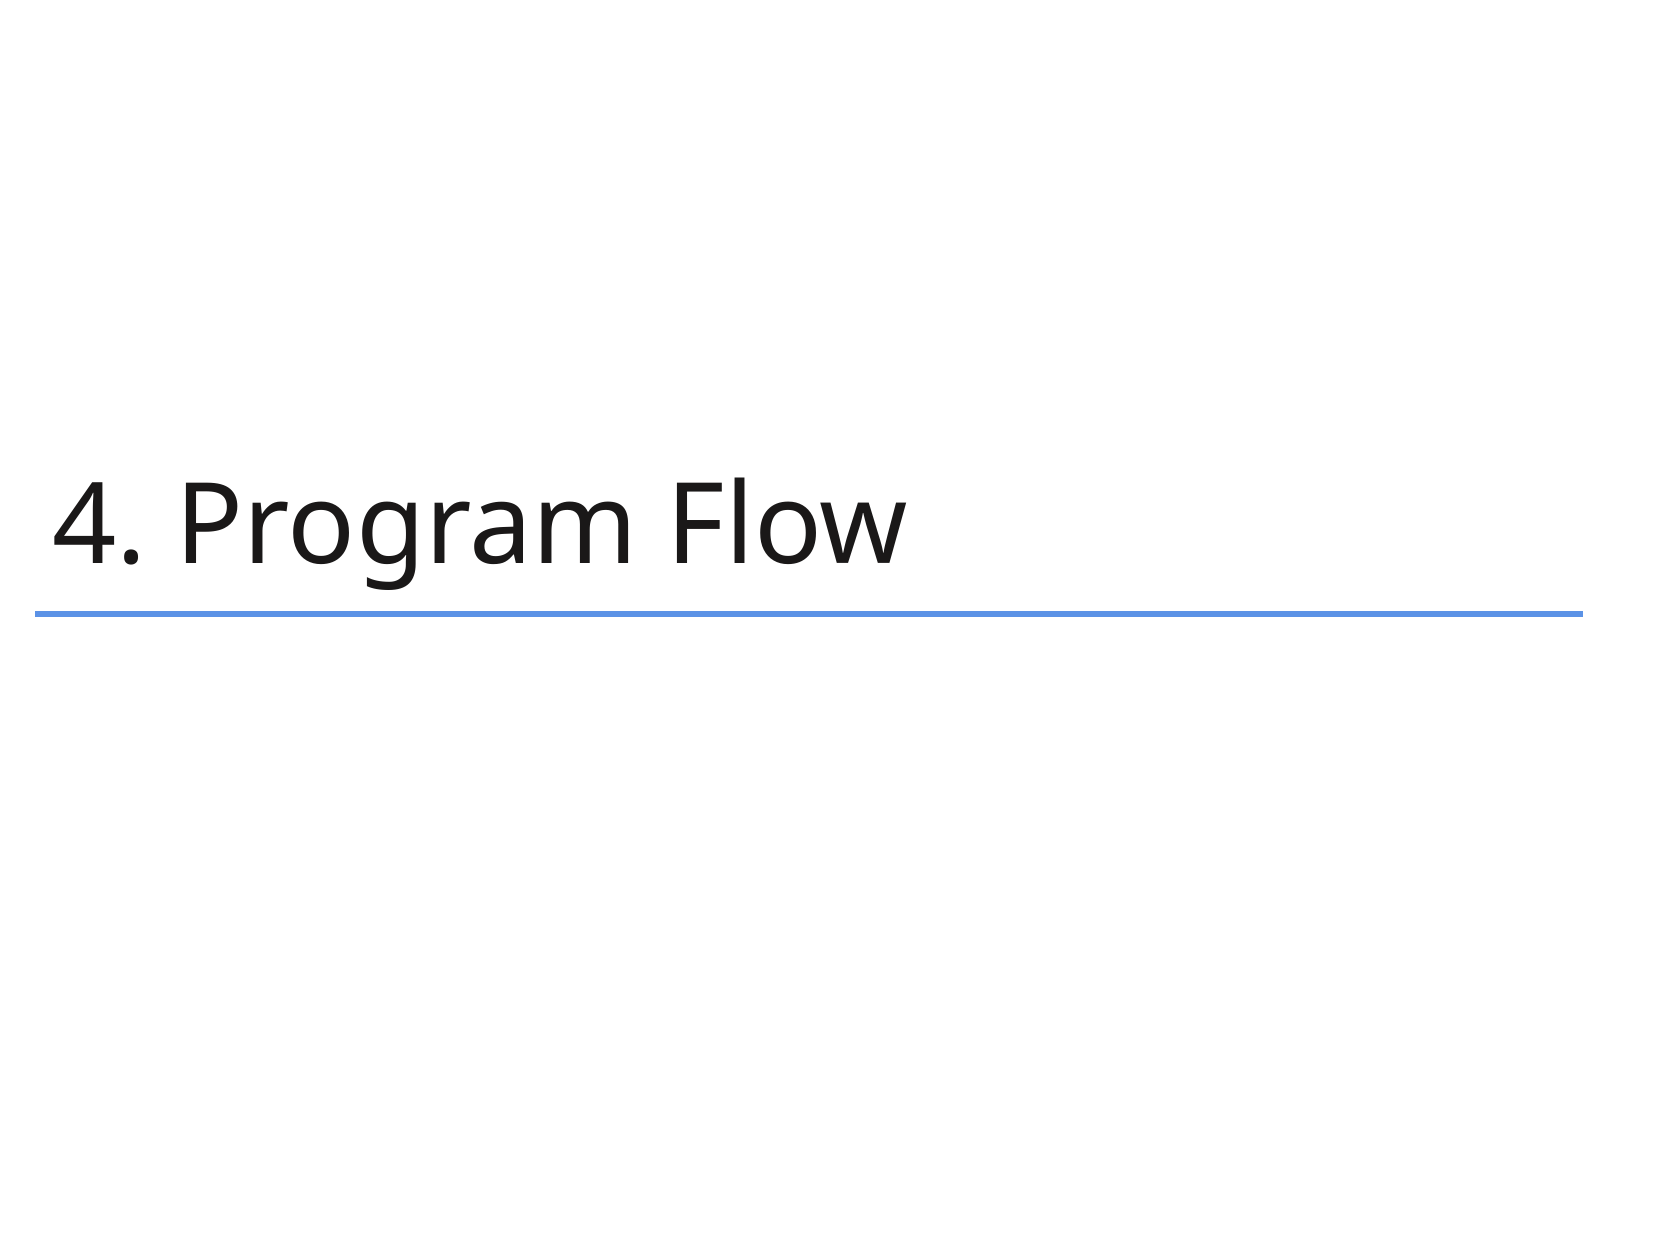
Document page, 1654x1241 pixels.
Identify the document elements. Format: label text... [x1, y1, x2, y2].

text_box 4. Program Flow [37, 435, 1175, 580]
